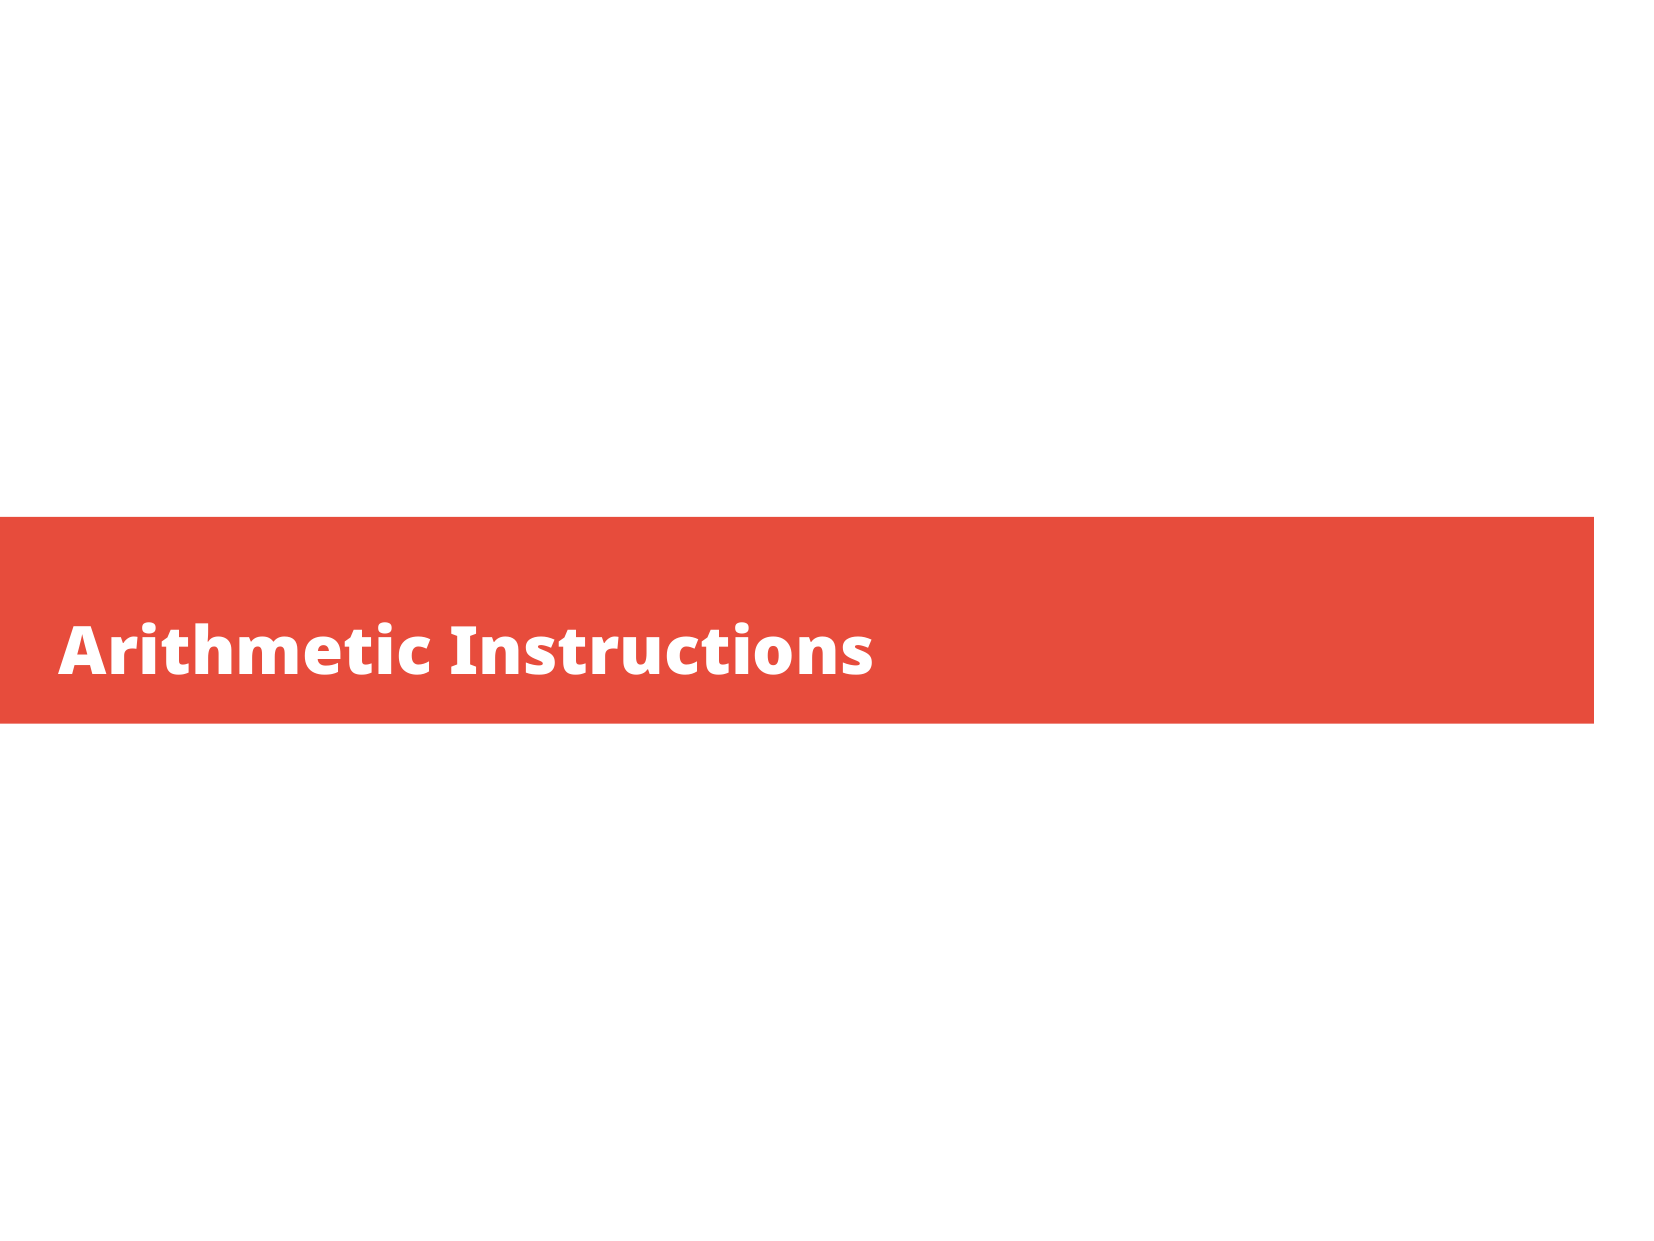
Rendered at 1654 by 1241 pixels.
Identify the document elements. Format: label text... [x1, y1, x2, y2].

title Arithmetic Instructions [58, 546, 1594, 695]
